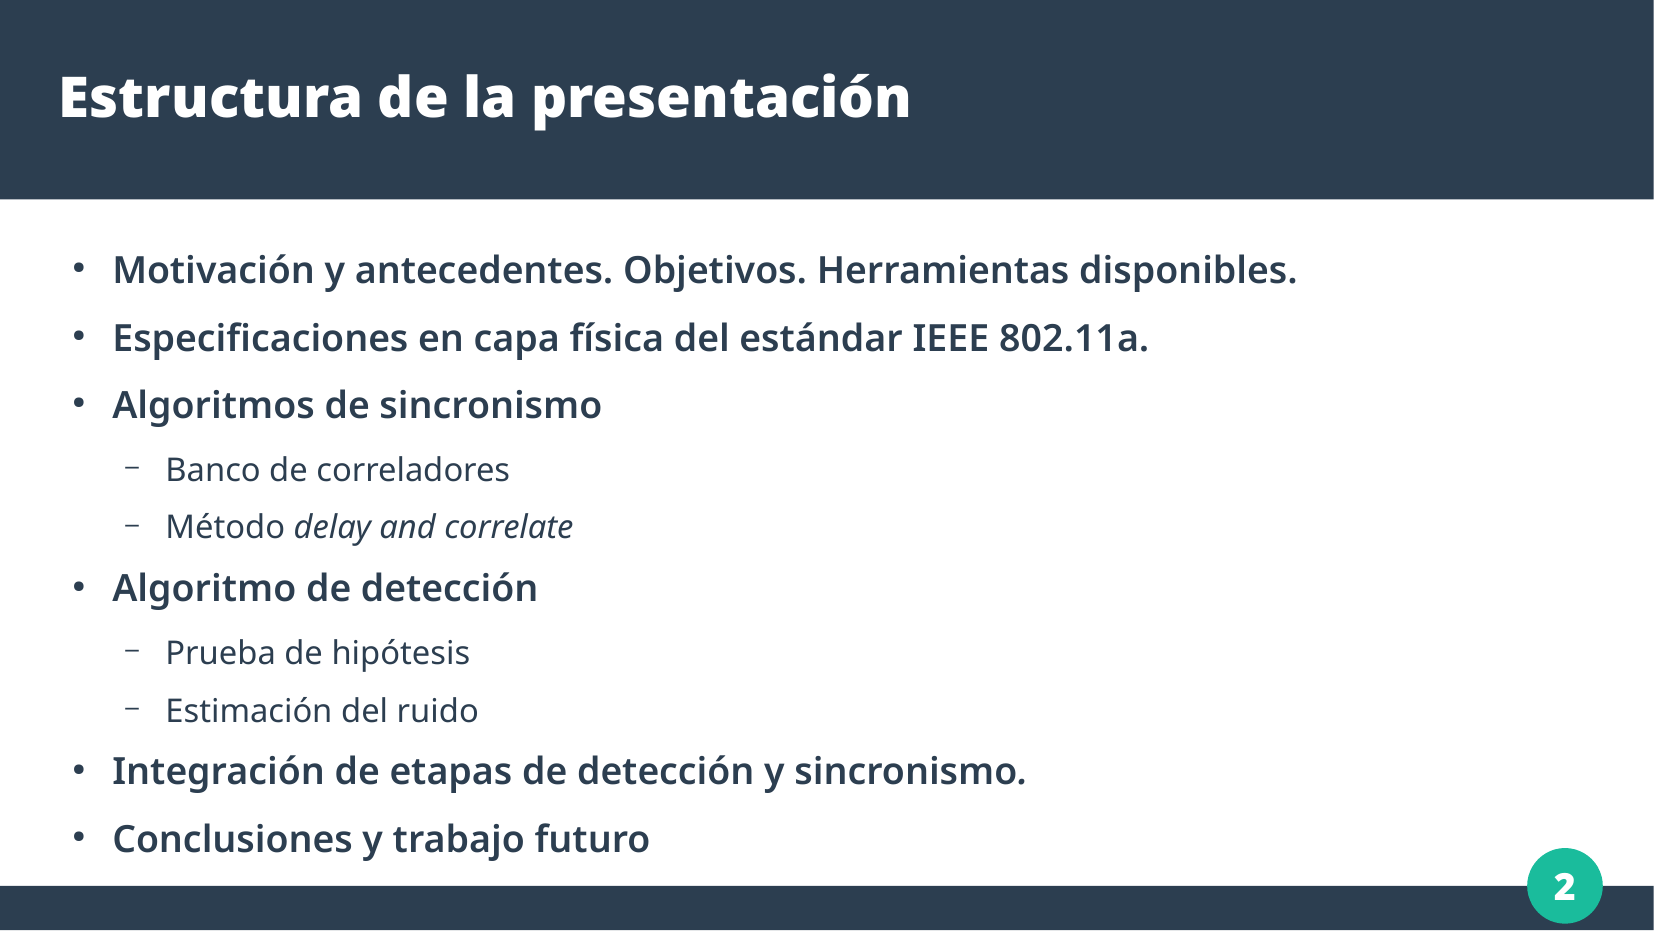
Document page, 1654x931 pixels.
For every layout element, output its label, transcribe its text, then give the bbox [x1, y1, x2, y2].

title Estructura de la presentación [59, 37, 1595, 155]
list Motivación y antecedentes. Objetivos. Herramientas disponibles. Especificaciones en capa física del estándar IEEE 802.11a. Algoritmos de sincronismo Banco de correladores Método delay and correlate Algoritmo de detección Prueba de hipótesis Estimación del ruido Integración de etapas de detección y sincronismo. Conclusiones y trabajo futuro [59, 243, 1595, 864]
